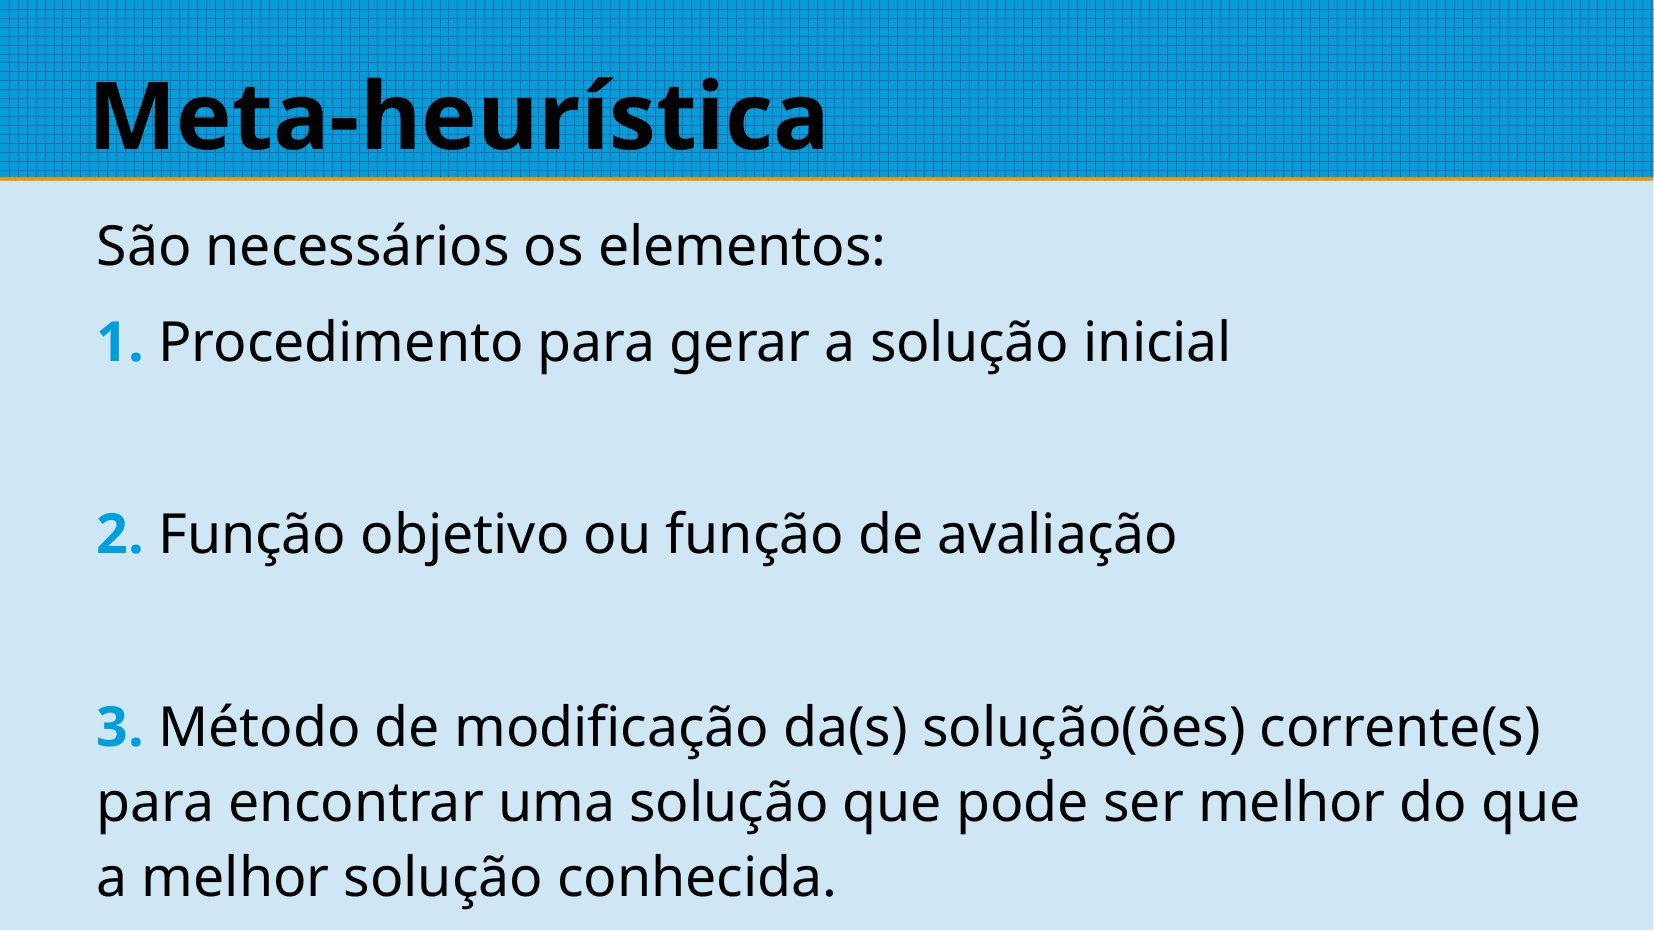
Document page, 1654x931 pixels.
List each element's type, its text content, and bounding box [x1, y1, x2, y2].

list São necessários os elementos: 1. Procedimento para gerar a solução inicial 2. Função objetivo ou função de avaliação 3. Método de modificação da(s) solução(ões) corrente(s) para encontrar uma solução que pode ser melhor do que a melhor solução conhecida. [29, 206, 1625, 916]
title Meta-heurística [88, 14, 1565, 178]
